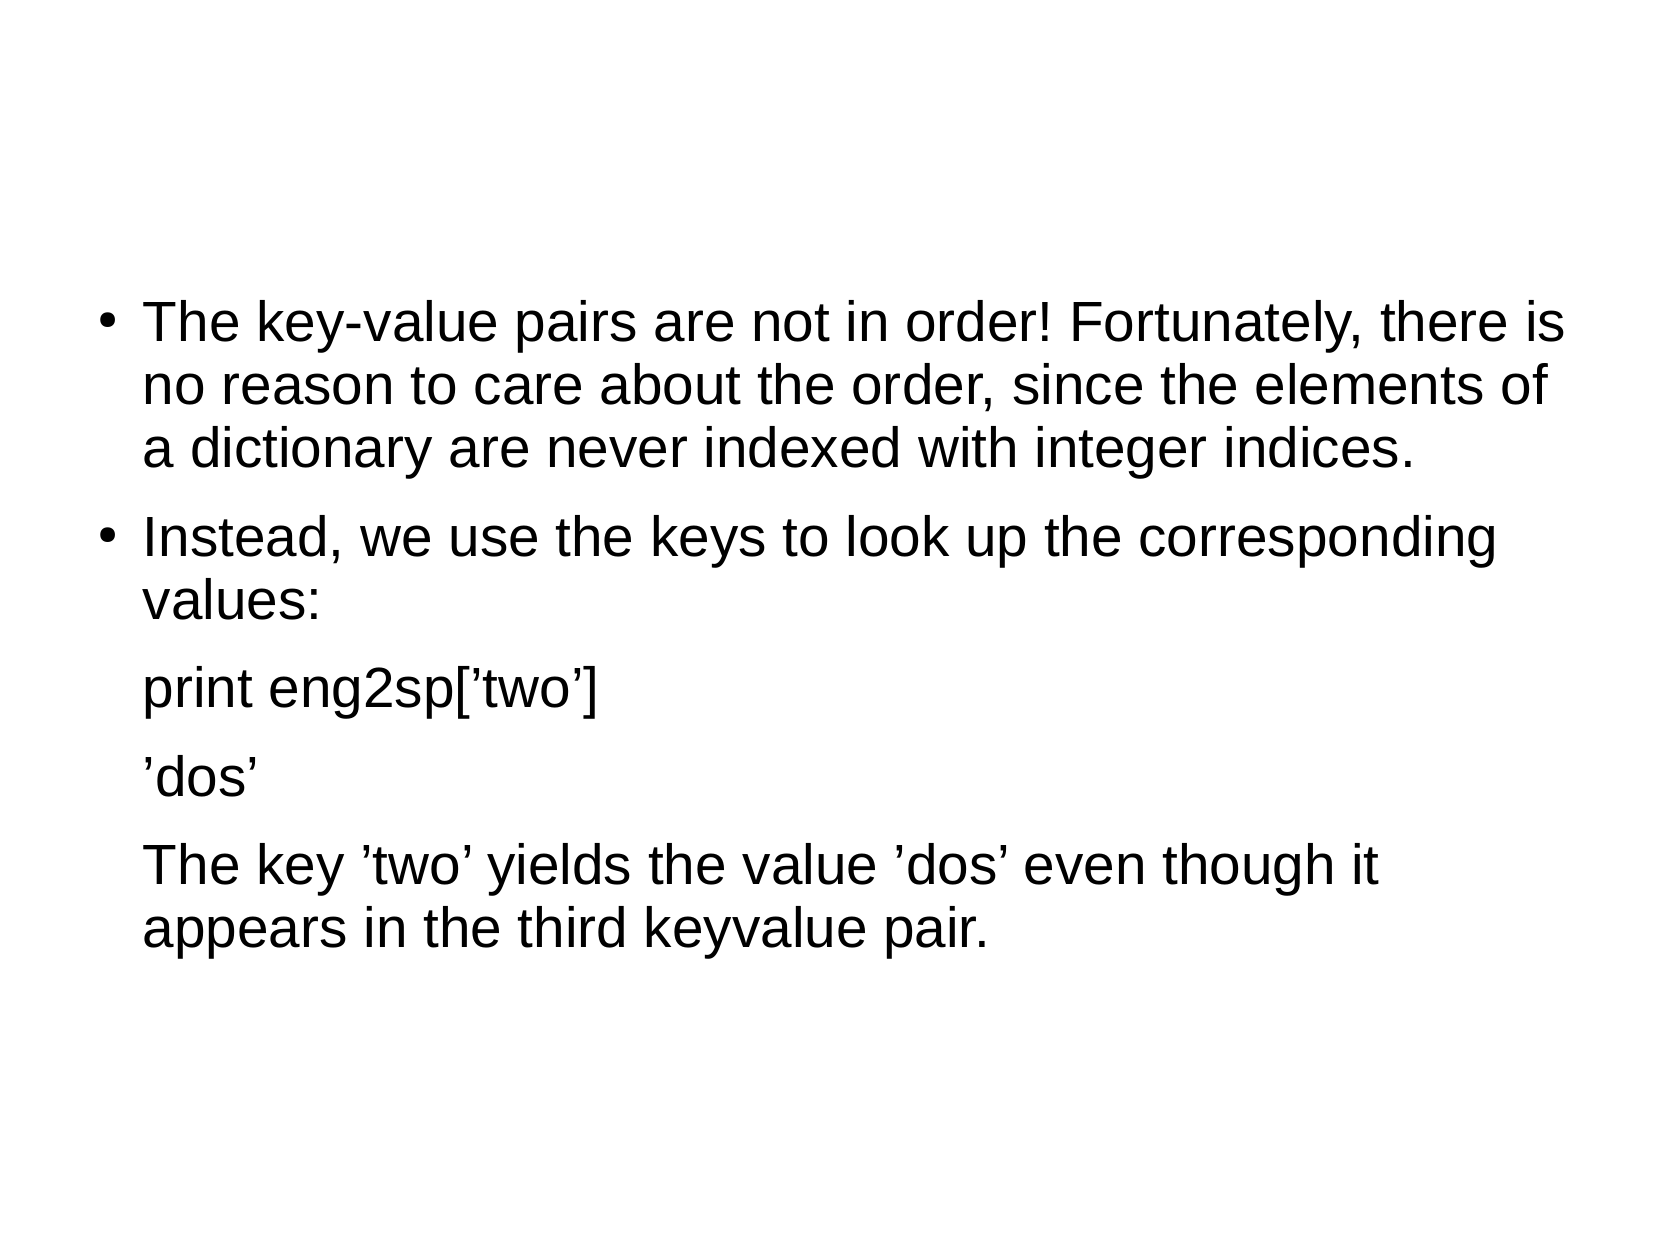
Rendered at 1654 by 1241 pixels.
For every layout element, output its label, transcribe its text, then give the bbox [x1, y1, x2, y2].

list The key-value pairs are not in order! Fortunately, there is no reason to care about the order, since the elements of a dictionary are never indexed with integer indices. Instead, we use the keys to look up the corresponding values: print eng2sp[’two’] ’dos’ The key ’two’ yields the value ’dos’ even though it appears in the third keyvalue pair. [82, 290, 1571, 1010]
